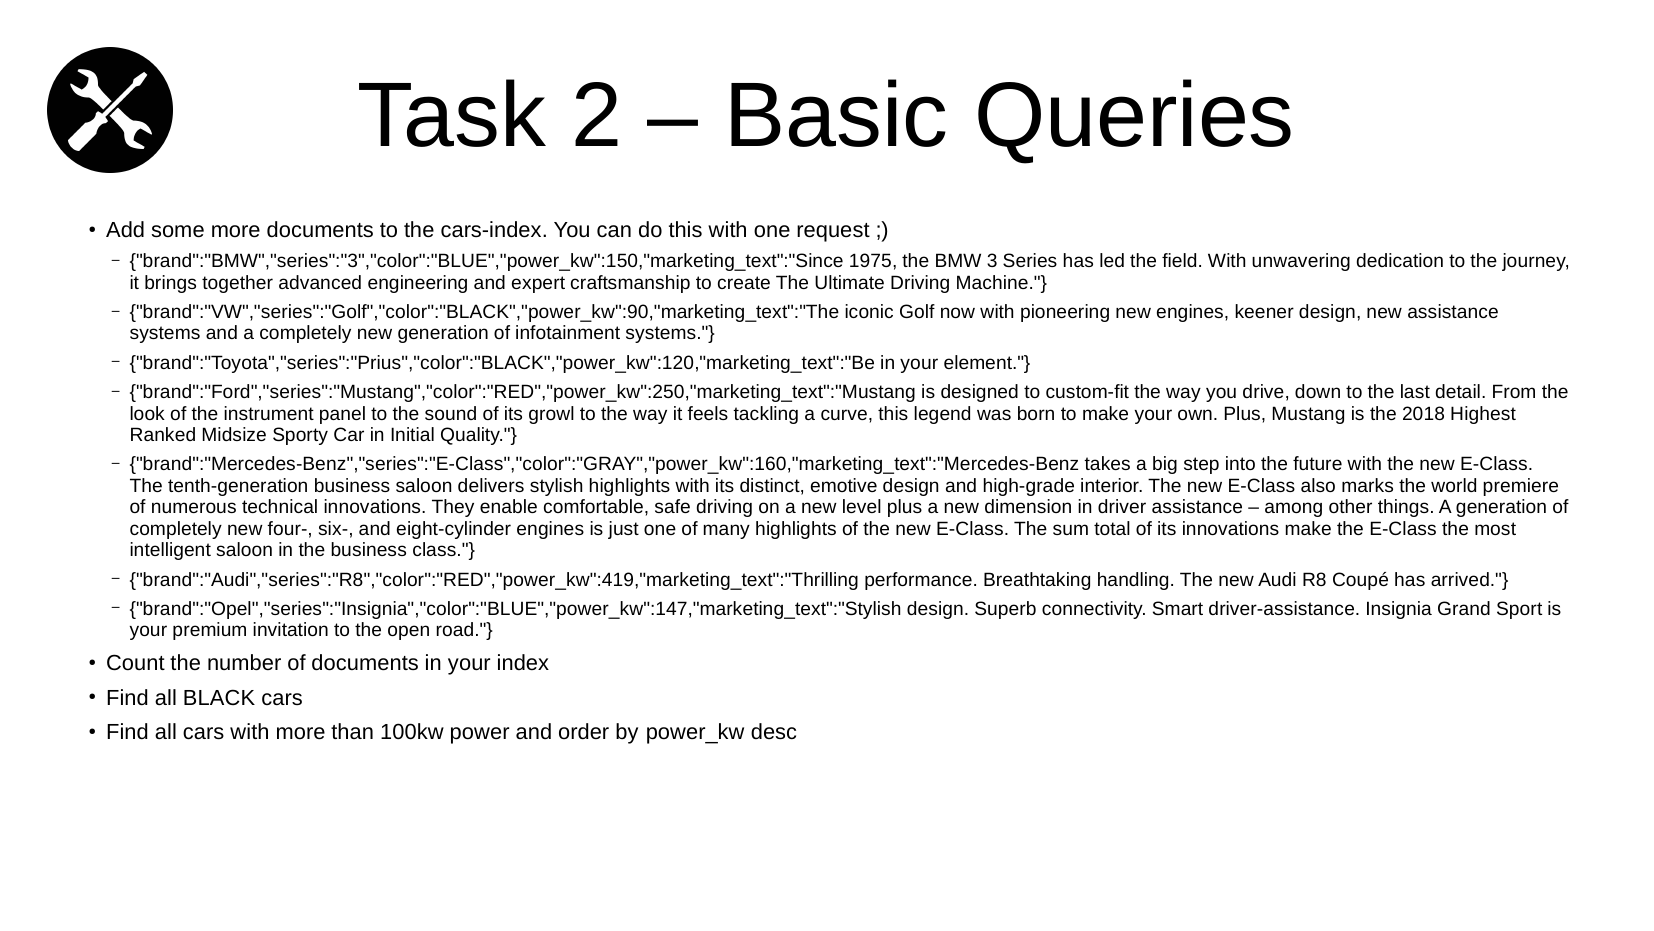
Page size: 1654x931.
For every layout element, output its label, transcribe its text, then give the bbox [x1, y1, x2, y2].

title Task 2 – Basic Queries [82, 37, 1571, 193]
list Add some more documents to the cars-index. You can do this with one request ;) {"brand":"BMW","series":"3","color":"BLUE","power_kw":150,"marketing_text":"Since 1975, the BMW 3 Series has led the field. With unwavering dedication to the journey, it brings together advanced engineering and expert craftsmanship to create The Ultimate Driving Machine."} {"brand":"VW","series":"Golf","color":"BLACK","power_kw":90,"marketing_text":"The iconic Golf now with pioneering new engines, keener design, new assistance systems and a completely new generation of infotainment systems."} {"brand":"Toyota","series":"Prius","color":"BLACK","power_kw":120,"marketing_text":"Be in your element."} {"brand":"Ford","series":"Mustang","color":"RED","power_kw":250,"marketing_text":"Mustang is designed to custom-fit the way you drive, down to the last detail. From the look of the instrument panel to the sound of its growl to the way it feels tackling a curve, this legend was born to make your own. Plus, Mustang is the 2018 Highest Ranked Midsize Sporty Car in Initial Quality."} {"brand":"Mercedes-Benz","series":"E-Class","color":"GRAY","power_kw":160,"marketing_text":"Mercedes-Benz takes a big step into the future with the new E‑Class. The tenth-generation business saloon delivers stylish highlights with its distinct, emotive design and high-grade interior. The new E-Class also marks the world premiere of numerous technical innovations. They enable comfortable, safe driving on a new level plus a new dimension in driver assistance – among other things. A generation of completely new four-, six-, and eight-cylinder engines is just one of many highlights of the new E-Class. The sum total of its innovations make the E-Class the most intelligent saloon in the business class."} {"brand":"Audi","series":"R8","color":"RED","power_kw":419,"marketing_text":"Thrilling performance. Breathtaking handling. The new Audi R8 Coupé has arrived."} {"brand":"Opel","series":"Insignia","color":"BLUE","power_kw":147,"marketing_text":"Stylish design. Superb connectivity. Smart driver-assistance. Insignia Grand Sport is your premium invitation to the open road."} Count the number of documents in your index Find all BLACK cars Find all cars with more than 100kw power and order by power_kw desc [82, 217, 1571, 758]
picture [47, 47, 173, 173]
